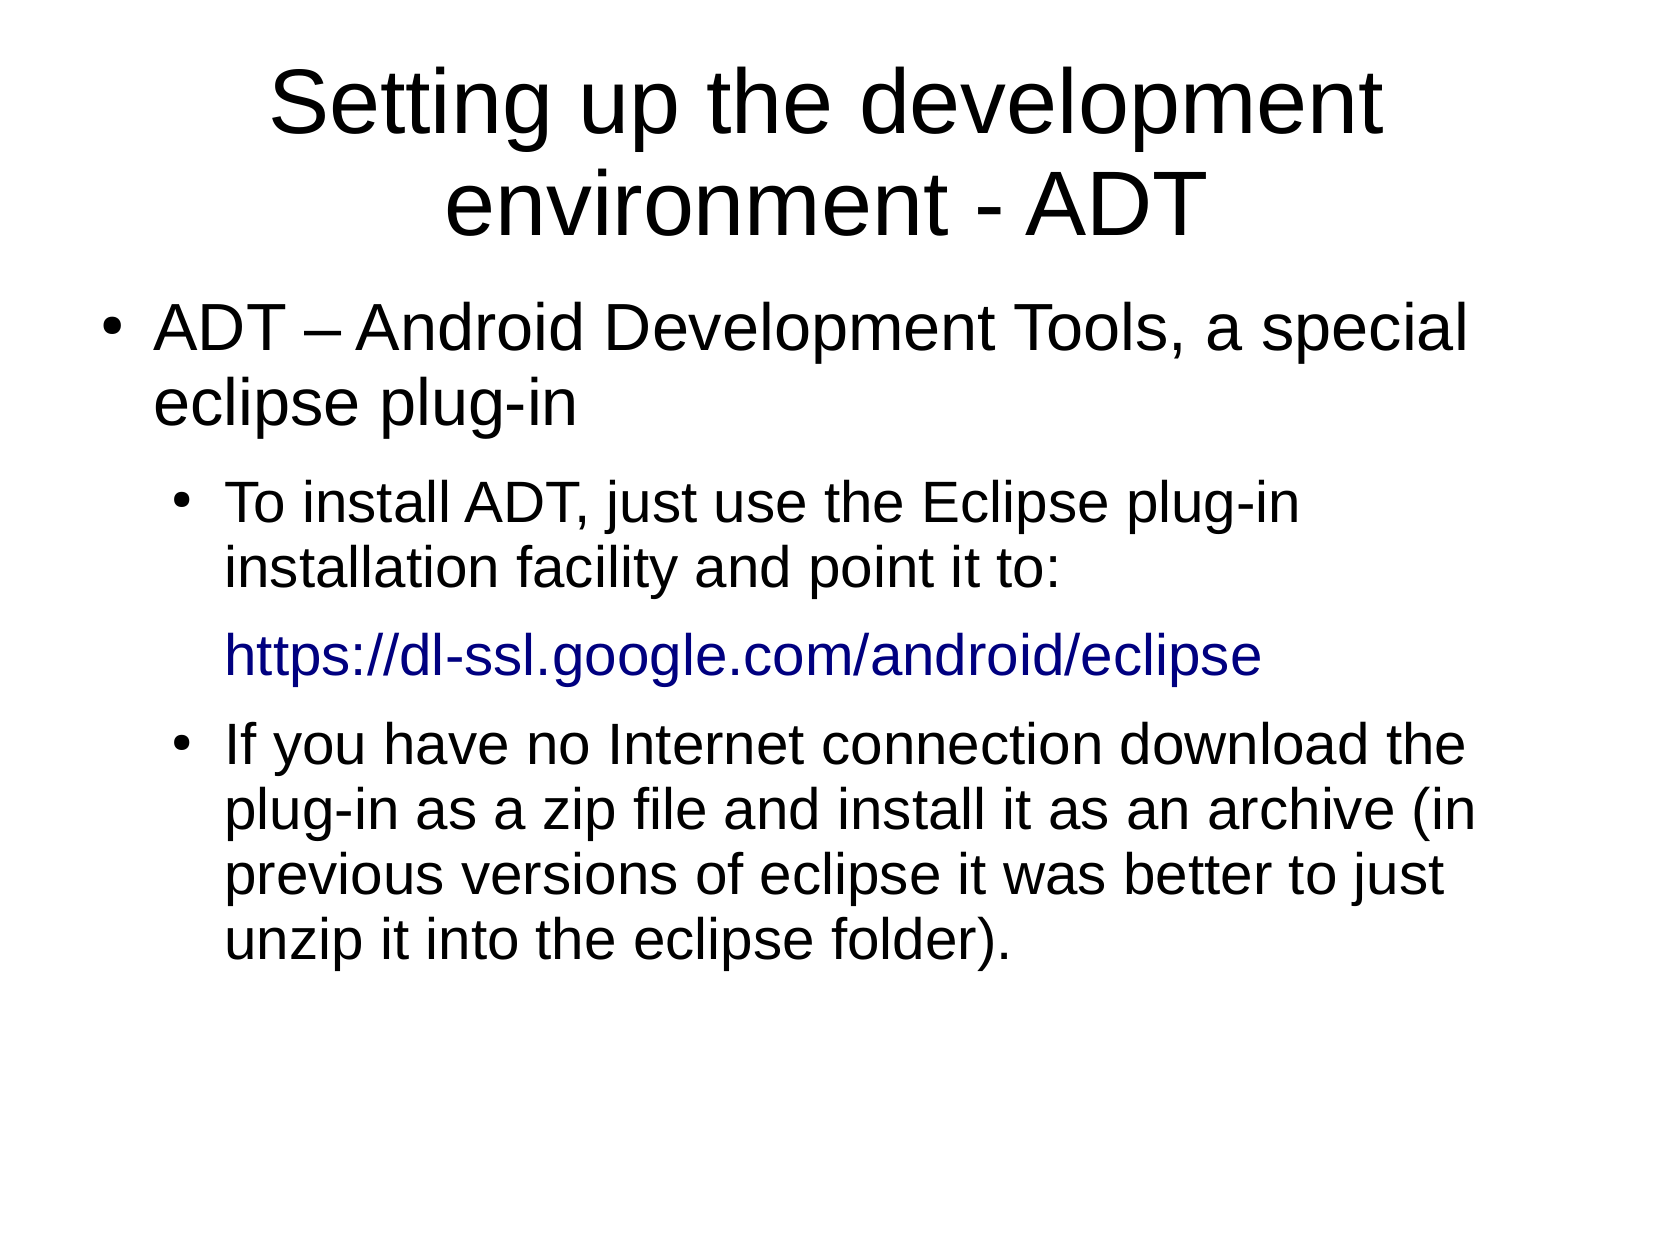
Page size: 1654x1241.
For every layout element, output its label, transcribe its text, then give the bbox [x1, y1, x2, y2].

list ADT – Android Development Tools, a special eclipse plug-in To install ADT, just use the Eclipse plug-in installation facility and point it to: https://dl-ssl.google.com/android/eclipse If you have no Internet connection download the plug-in as a zip file and install it as an archive (in previous versions of eclipse it was better to just unzip it into the eclipse folder). [82, 290, 1571, 1109]
title Setting up the development environment - ADT [82, 49, 1571, 257]
